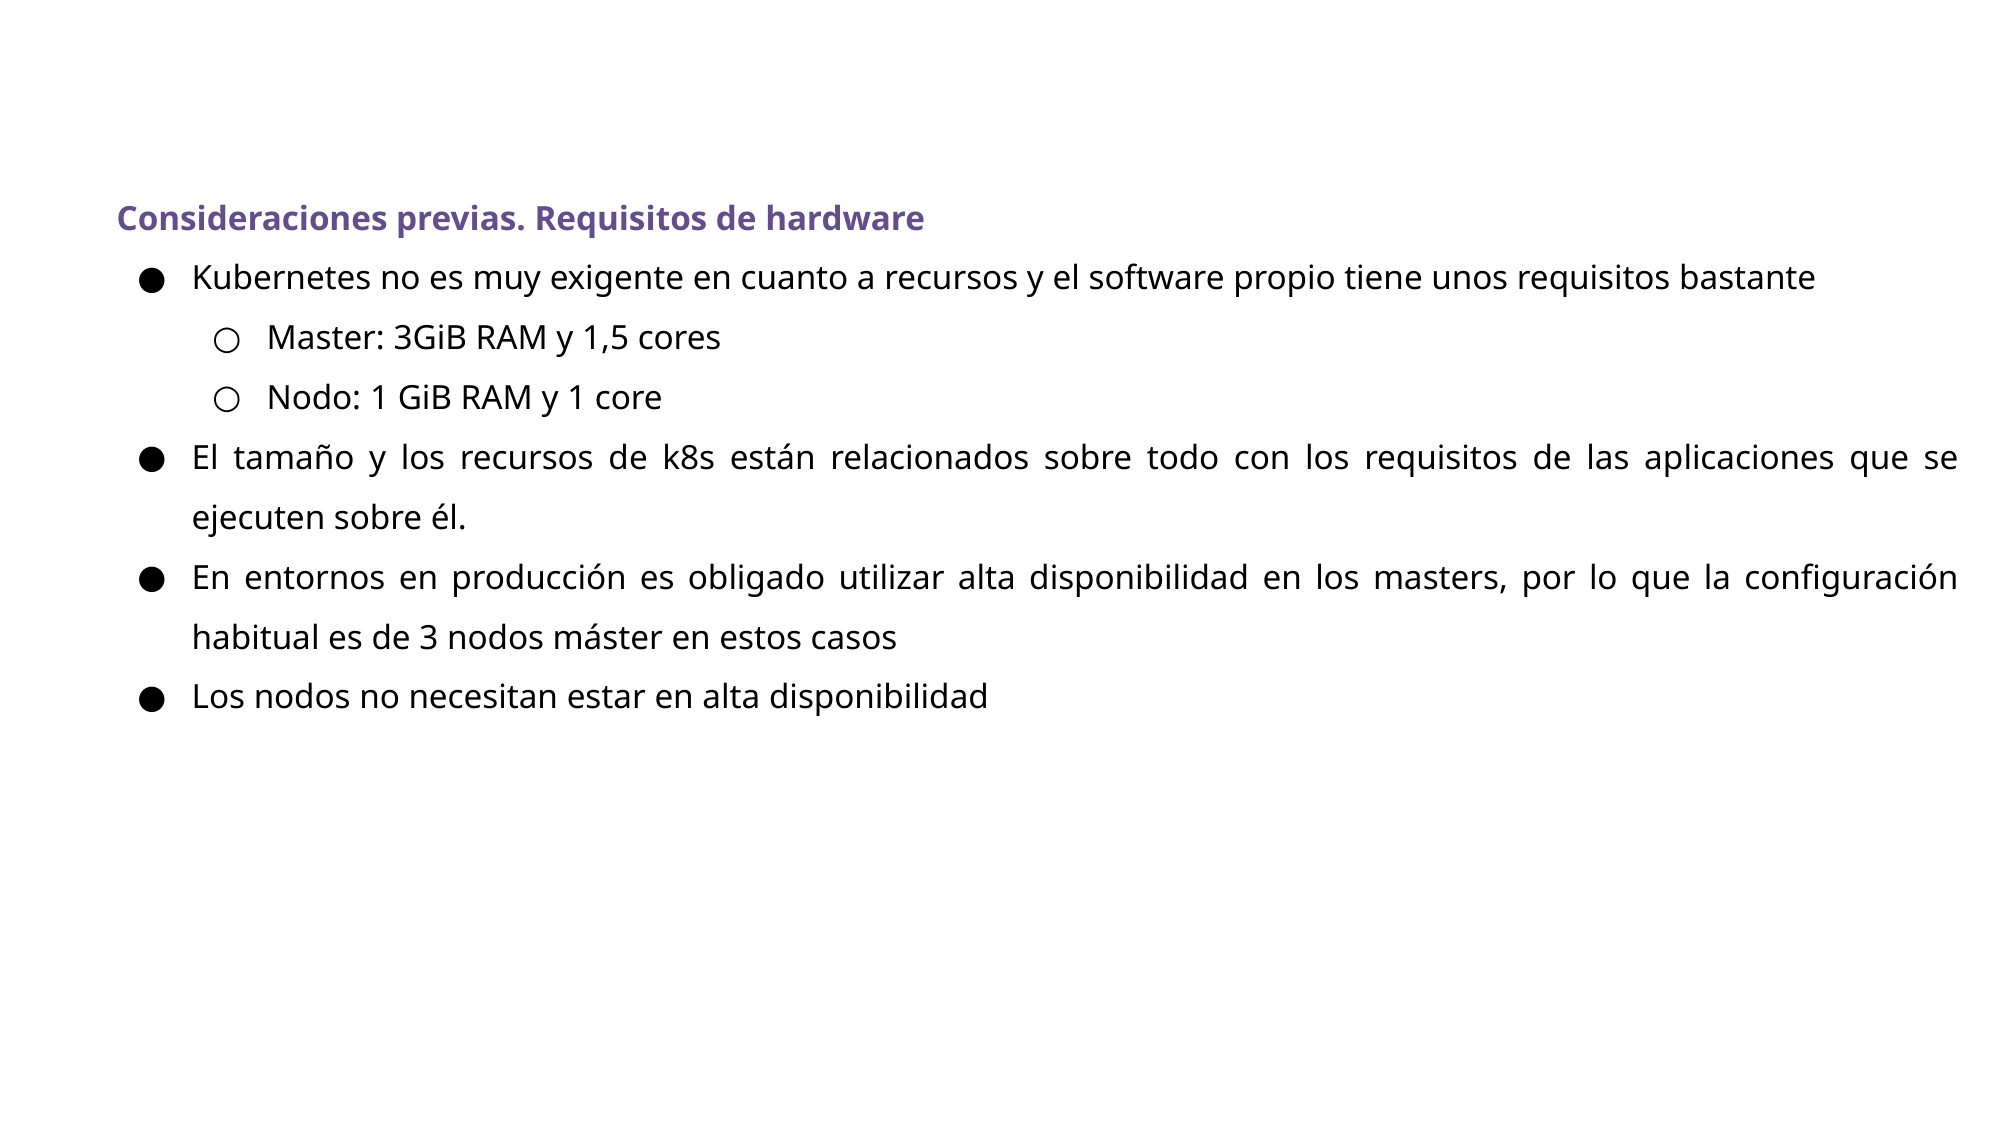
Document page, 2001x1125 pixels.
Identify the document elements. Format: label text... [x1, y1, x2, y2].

text_box Consideraciones previas. Requisitos de hardware Kubernetes no es muy exigente en cuanto a recursos y el software propio tiene unos requisitos bastante Master: 3GiB RAM y 1,5 cores Nodo: 1 GiB RAM y 1 core El tamaño y los recursos de k8s están relacionados sobre todo con los requisitos de las aplicaciones que se ejecuten sobre él. En entornos en producción es obligado utilizar alta disponibilidad en los masters, por lo que la configuración habitual es de 3 nodos máster en estos casos Los nodos no necesitan estar en alta disponibilidad [101, 169, 1977, 382]
